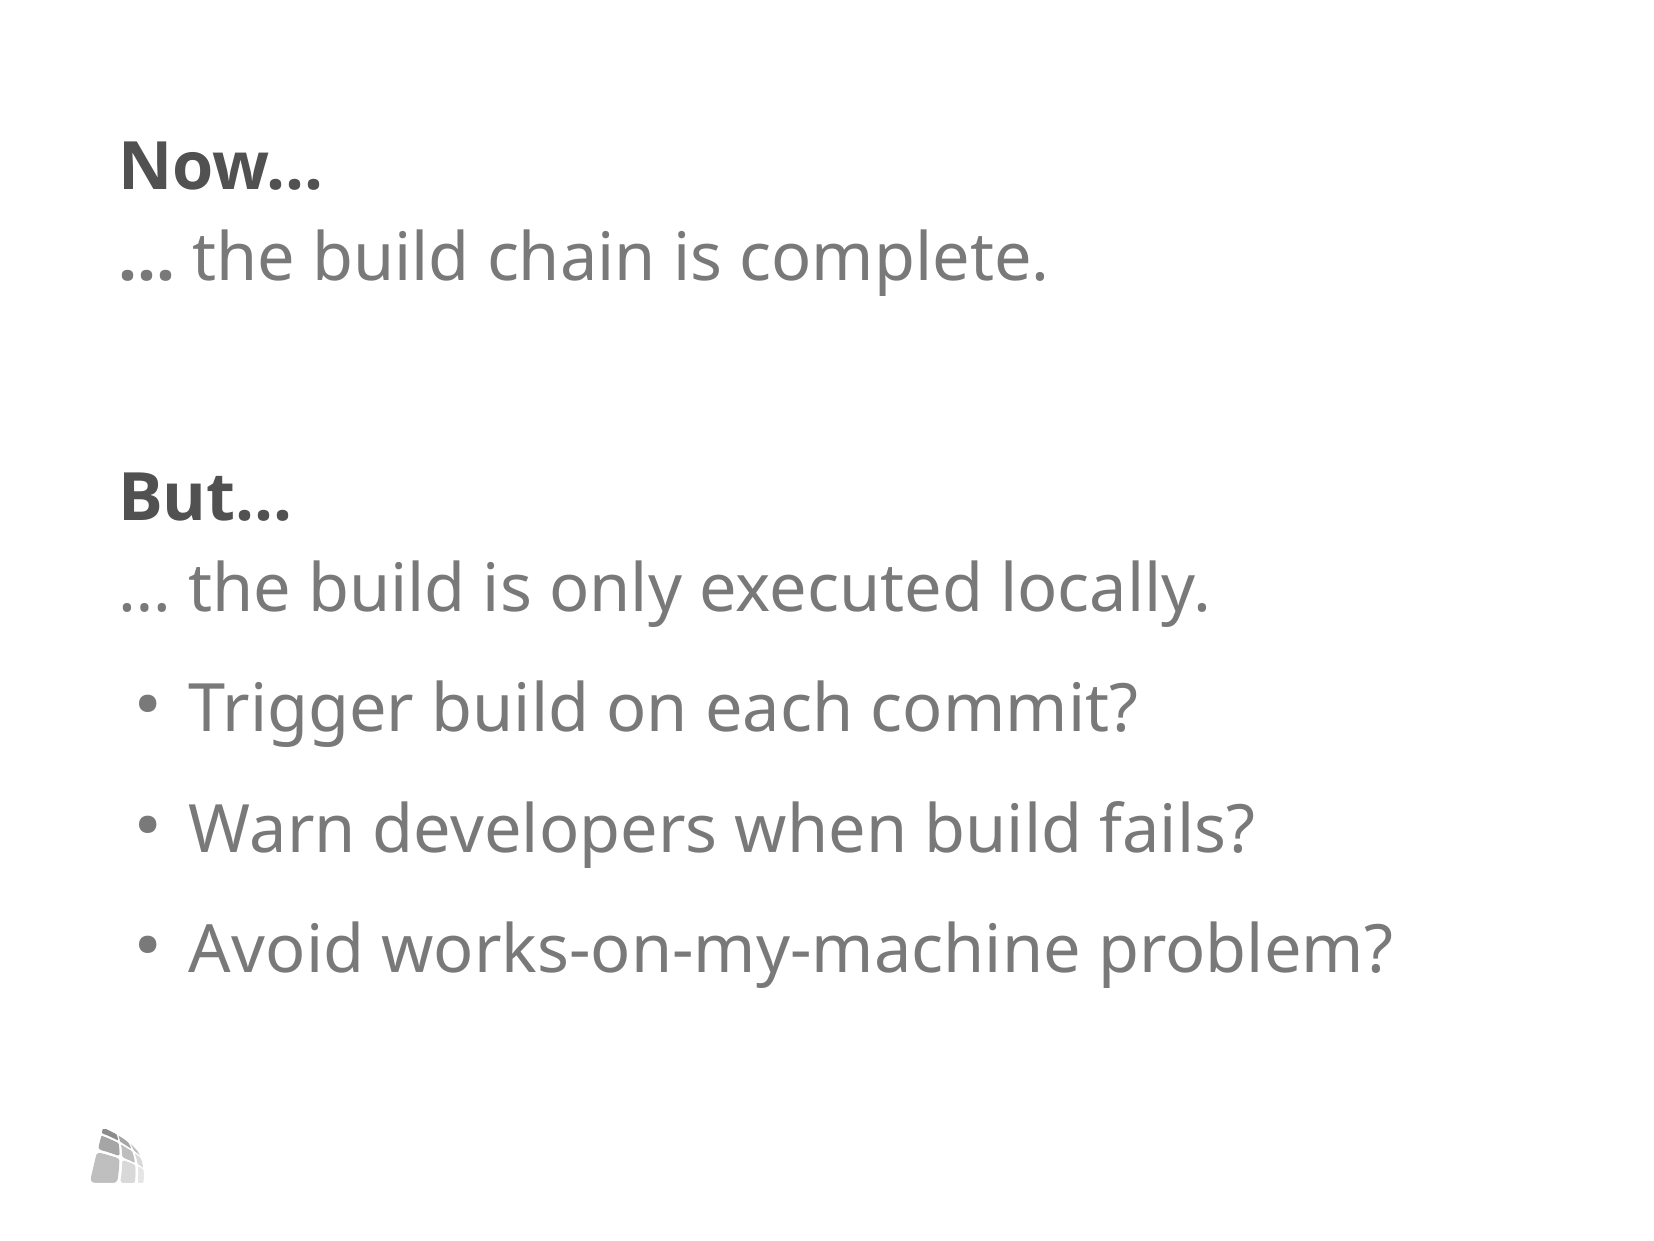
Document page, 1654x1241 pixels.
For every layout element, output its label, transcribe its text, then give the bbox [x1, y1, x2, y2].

list Now... … the build chain is complete. But... … the build is only executed locally. Trigger build on each commit? Warn developers when build fails? Avoid works-on-my-machine problem? [118, 118, 1607, 1010]
picture [82, 1129, 144, 1183]
